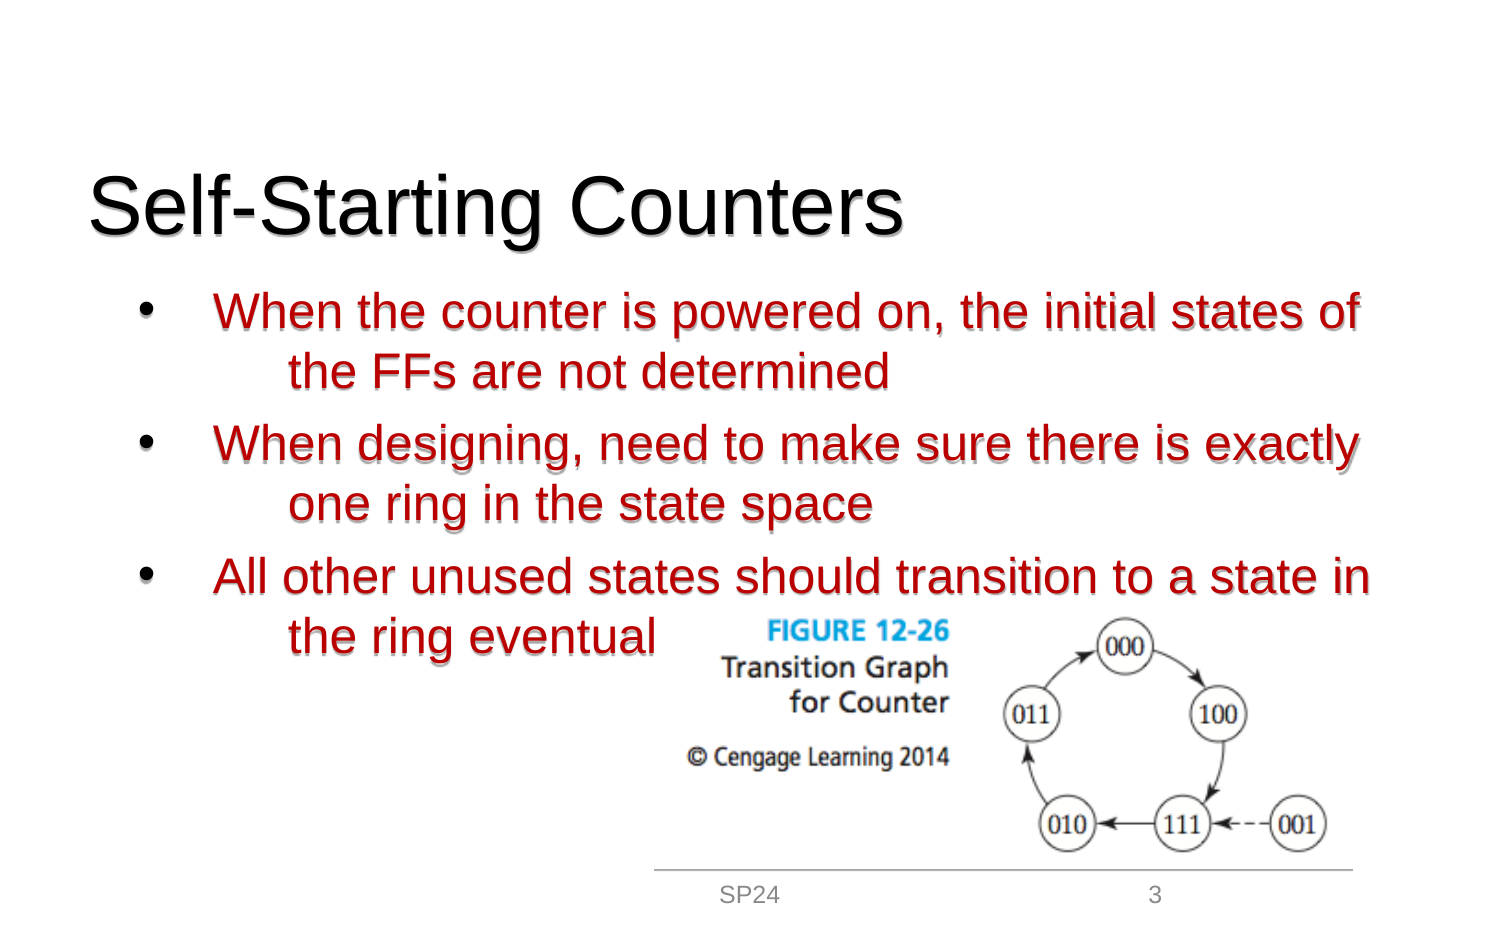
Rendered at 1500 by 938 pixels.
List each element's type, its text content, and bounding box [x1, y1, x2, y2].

slide_number <number> [1133, 868, 1471, 919]
title Self-Starting Counters [72, 143, 1434, 251]
list When the counter is powered on, the initial states of the FFs are not determined When designing, need to make sure there is exactly one ring in the state space All other unused states should transition to a state in the ring eventually [122, 270, 1434, 849]
picture [654, 599, 1353, 870]
footer SP24 [496, 868, 1004, 919]
